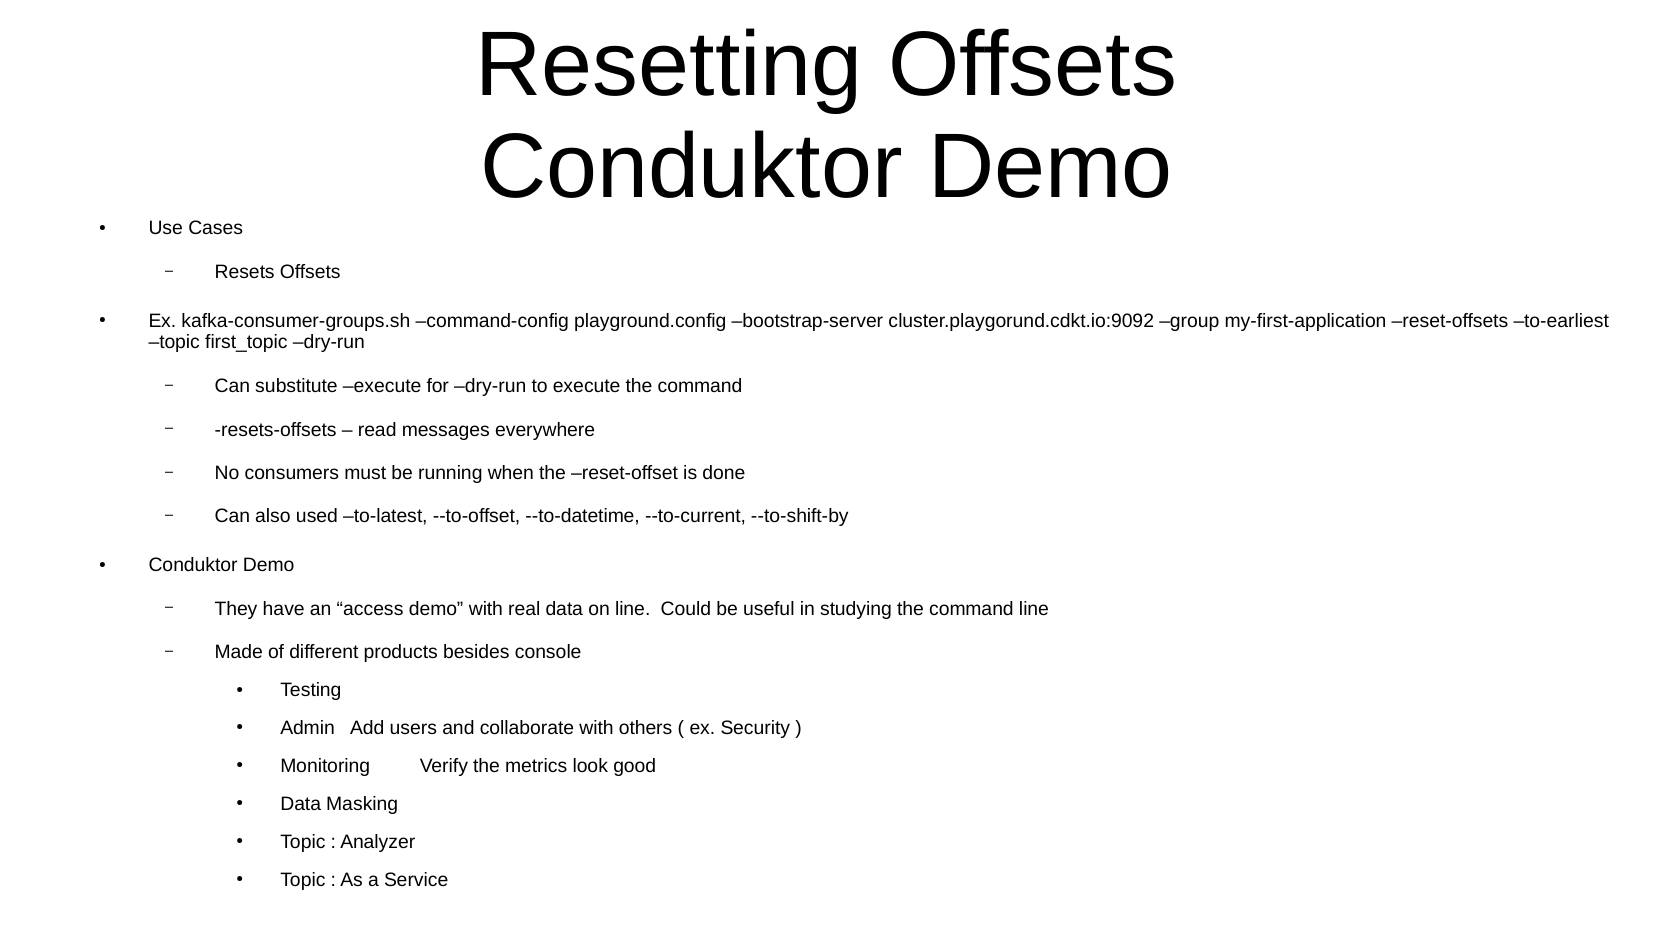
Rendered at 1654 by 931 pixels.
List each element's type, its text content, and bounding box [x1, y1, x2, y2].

list Use Cases Resets Offsets Ex. kafka-consumer-groups.sh –command-config playground.config –bootstrap-server cluster.playgorund.cdkt.io:9092 –group my-first-application –reset-offsets –to-earliest –topic first_topic –dry-run Can substitute –execute for –dry-run to execute the command -resets-offsets – read messages everywhere No consumers must be running when the –reset-offset is done Can also used –to-latest, --to-offset, --to-datetime, --to-current, --to-shift-by Conduktor Demo They have an “access demo” with real data on line. Could be useful in studying the command line Made of different products besides console Testing Admin Add users and collaborate with others ( ex. Security ) Monitoring Verify the metrics look good Data Masking Topic : Analyzer Topic : As a Service [82, 217, 1613, 901]
title Resetting Offsets Conduktor Demo [82, 12, 1571, 217]
